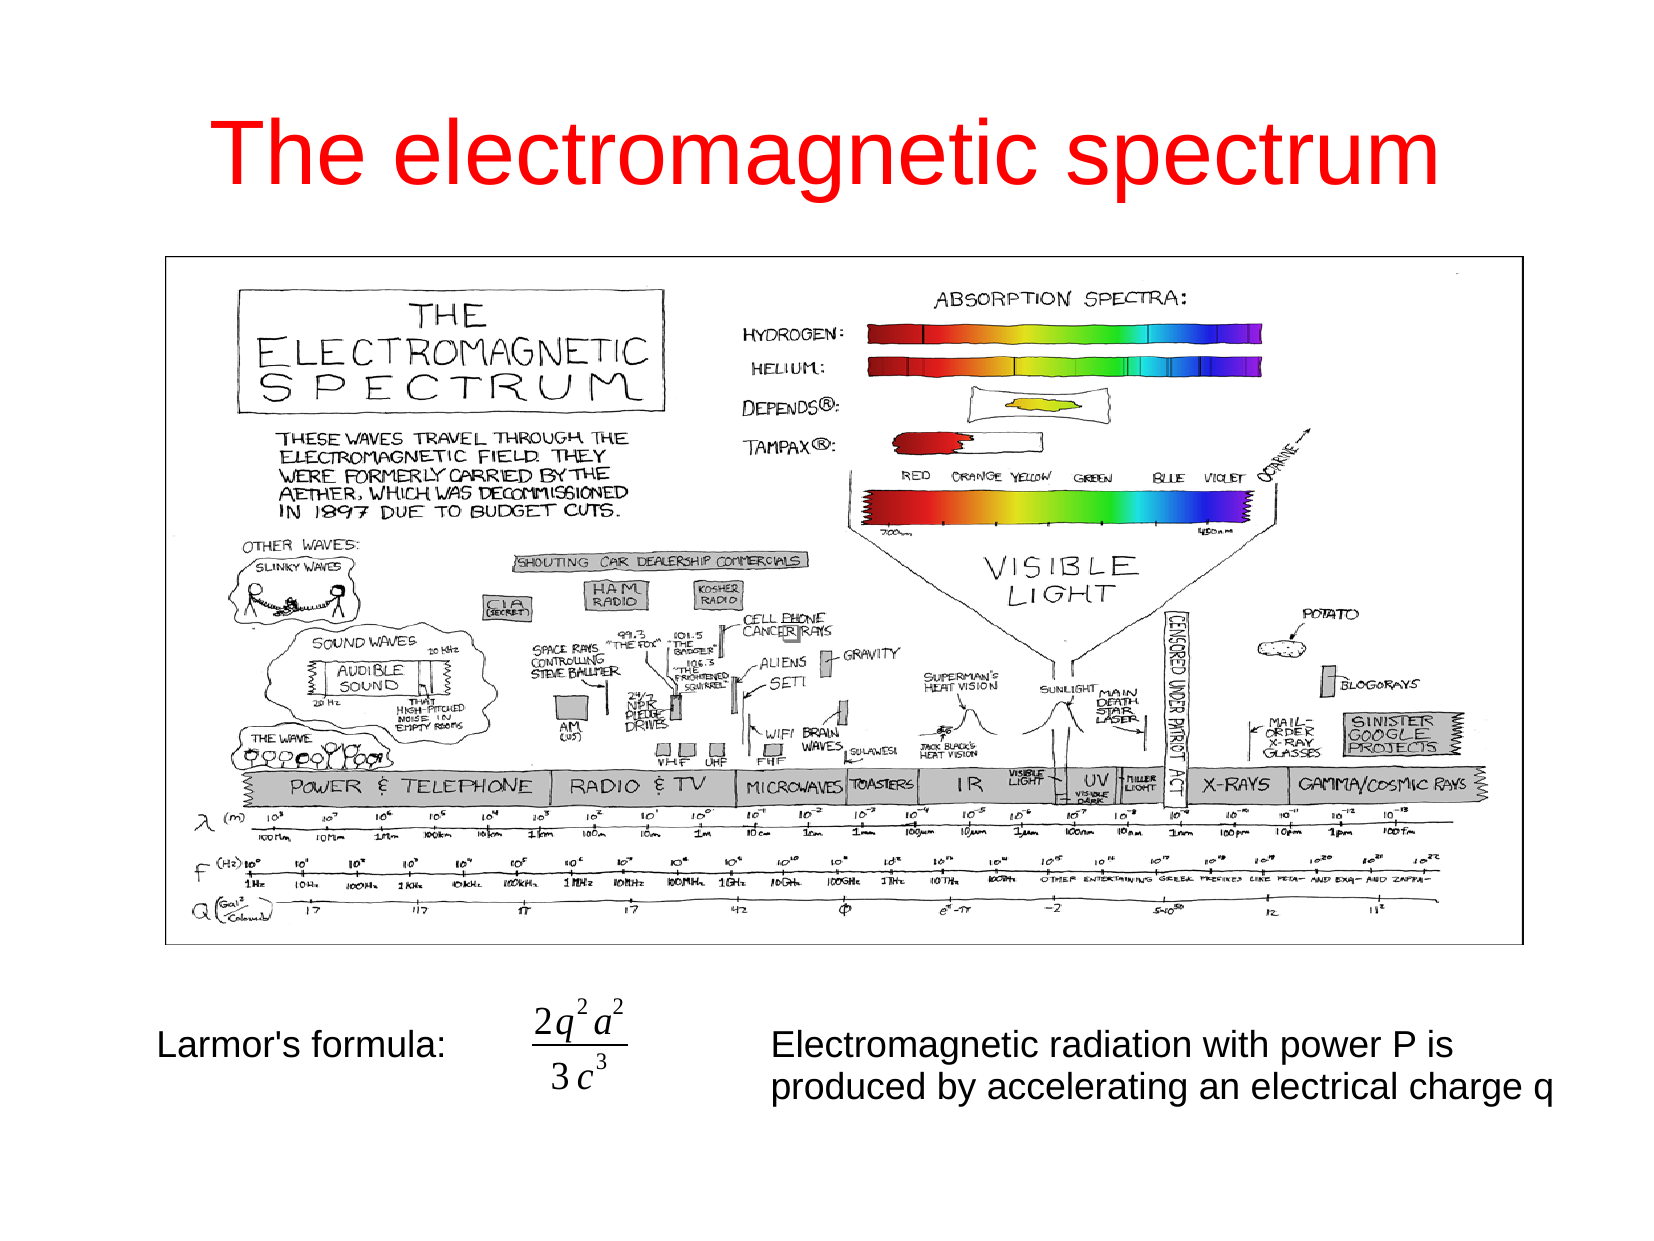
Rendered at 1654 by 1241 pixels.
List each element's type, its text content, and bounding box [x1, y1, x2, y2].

chart [519, 992, 638, 1099]
picture [165, 256, 1524, 945]
text_box Larmor's formula: [141, 1015, 494, 1073]
text_box Electromagnetic radiation with power P is produced by accelerating an electrical charge q [755, 1015, 1583, 1205]
chart [772, 592, 811, 645]
title The electromagnetic spectrum [82, 49, 1571, 257]
